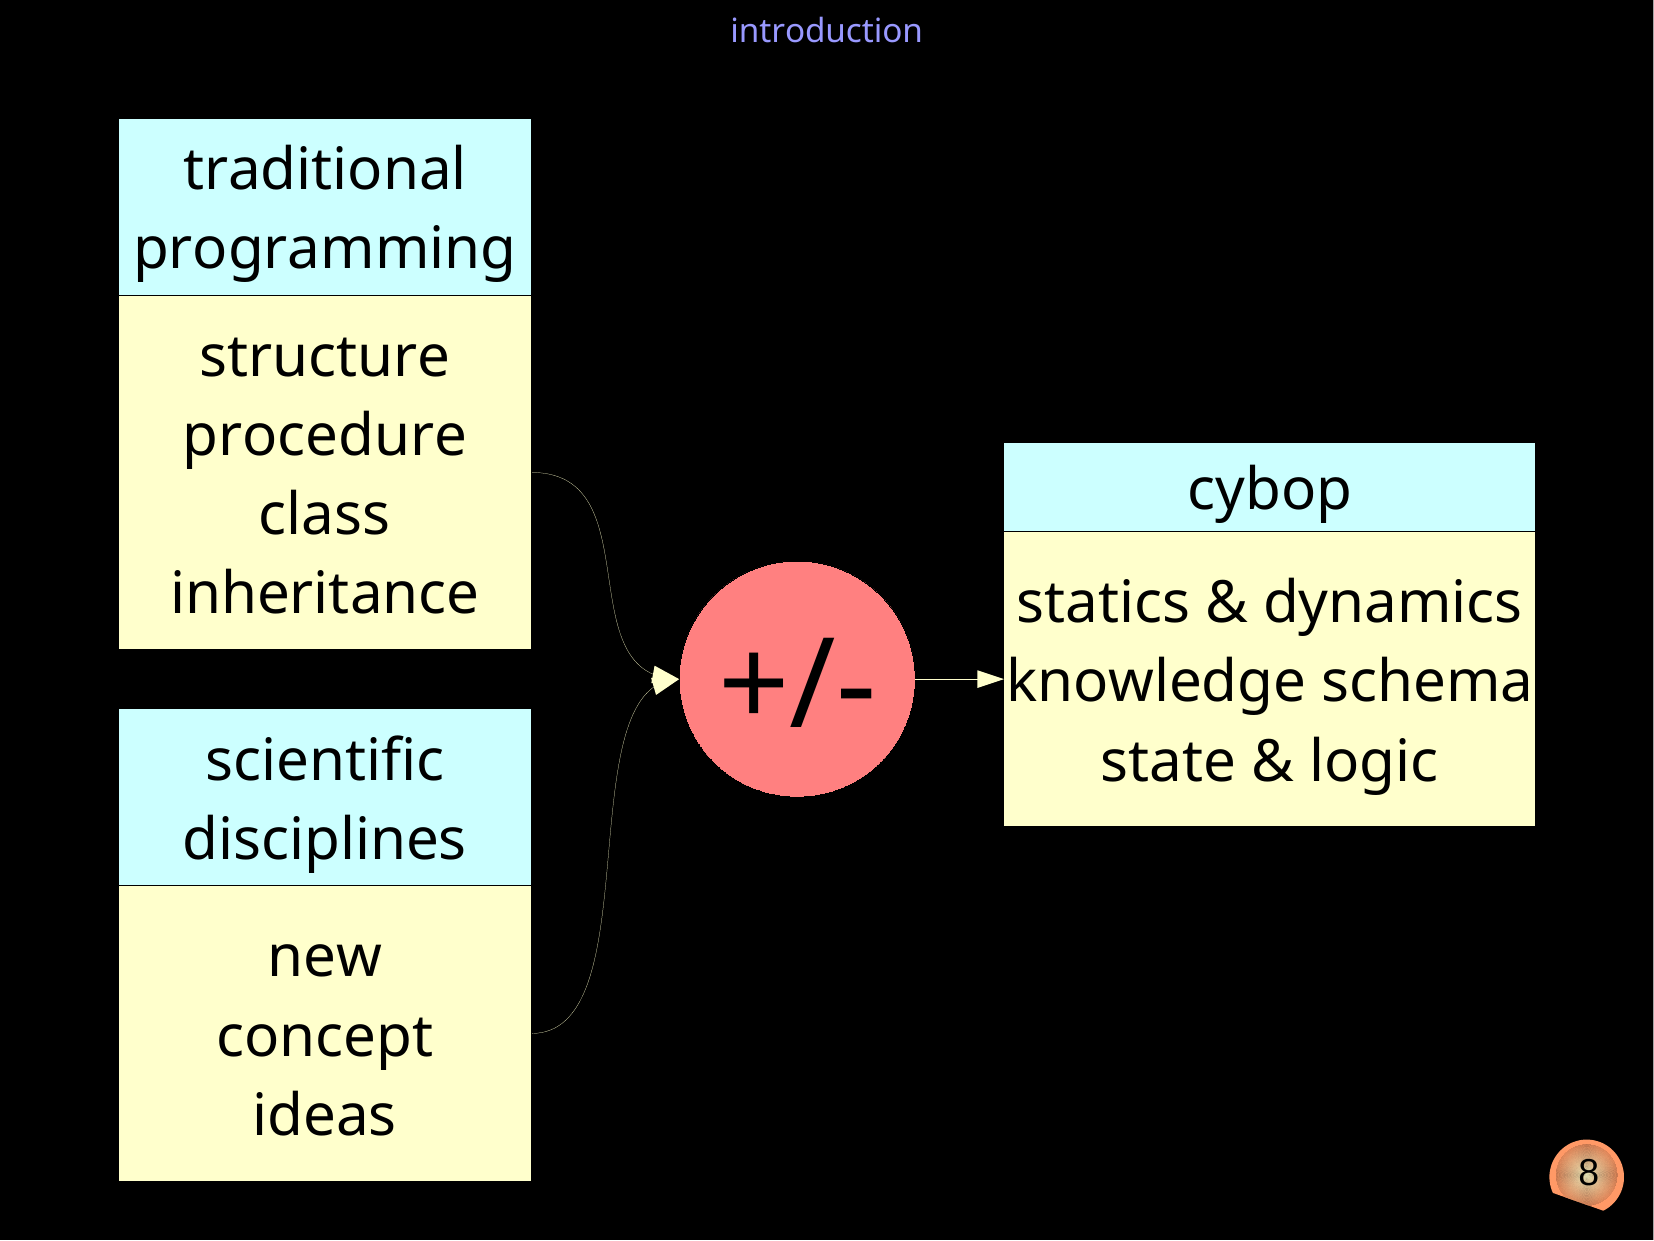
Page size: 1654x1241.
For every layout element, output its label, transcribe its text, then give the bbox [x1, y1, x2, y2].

text_box cybop (cybernetics oriented programming) [1558, 1147, 1615, 1204]
text_box traditional programming [118, 118, 532, 296]
text_box cyboi interpreter [1563, 1151, 1611, 1199]
text_box scientific disciplines [118, 708, 532, 886]
text_box introduction [0, 0, 1654, 60]
text_box cybop [1003, 442, 1536, 532]
text_box structure procedure class inheritance [118, 296, 532, 650]
text_box new concept ideas [118, 886, 532, 1182]
text_box statics & dynamics knowledge schema state & logic [1003, 532, 1536, 827]
text_box +/- [679, 561, 916, 798]
